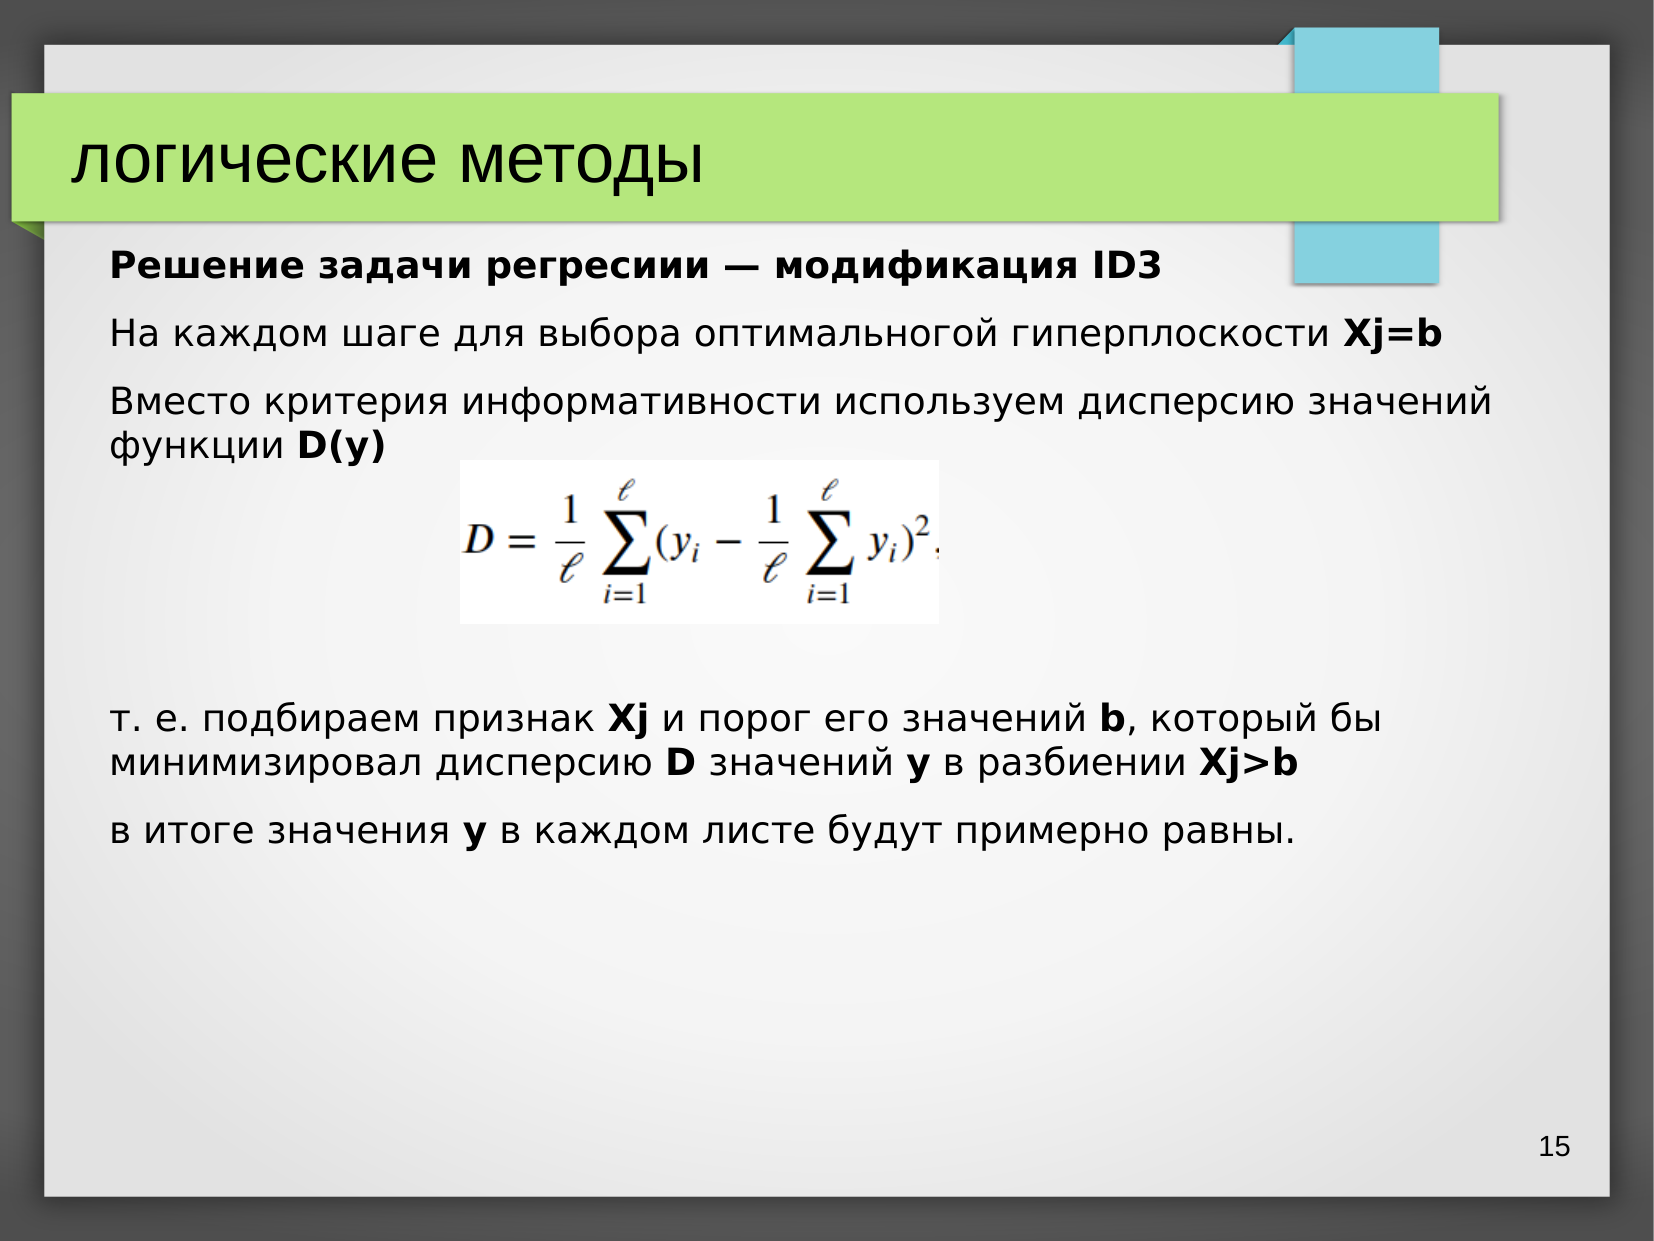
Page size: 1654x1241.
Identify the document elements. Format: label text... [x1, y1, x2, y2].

picture [0, 0, 1654, 1241]
title логические методы [70, 117, 1205, 200]
text_box Решение задачи регресиии — модификация ID3 На каждом шаге для выбора оптимальногой гиперплоскости Xj=b Вместо критерия информативности используем дисперсию значений функции D(y) т. е. подбираем признак Xj и порог его значений b, который бы минимизировал дисперсию D значений y в разбиении Xj>b в итоге значения y в каждом листе будут примерно равны. [94, 236, 1556, 863]
